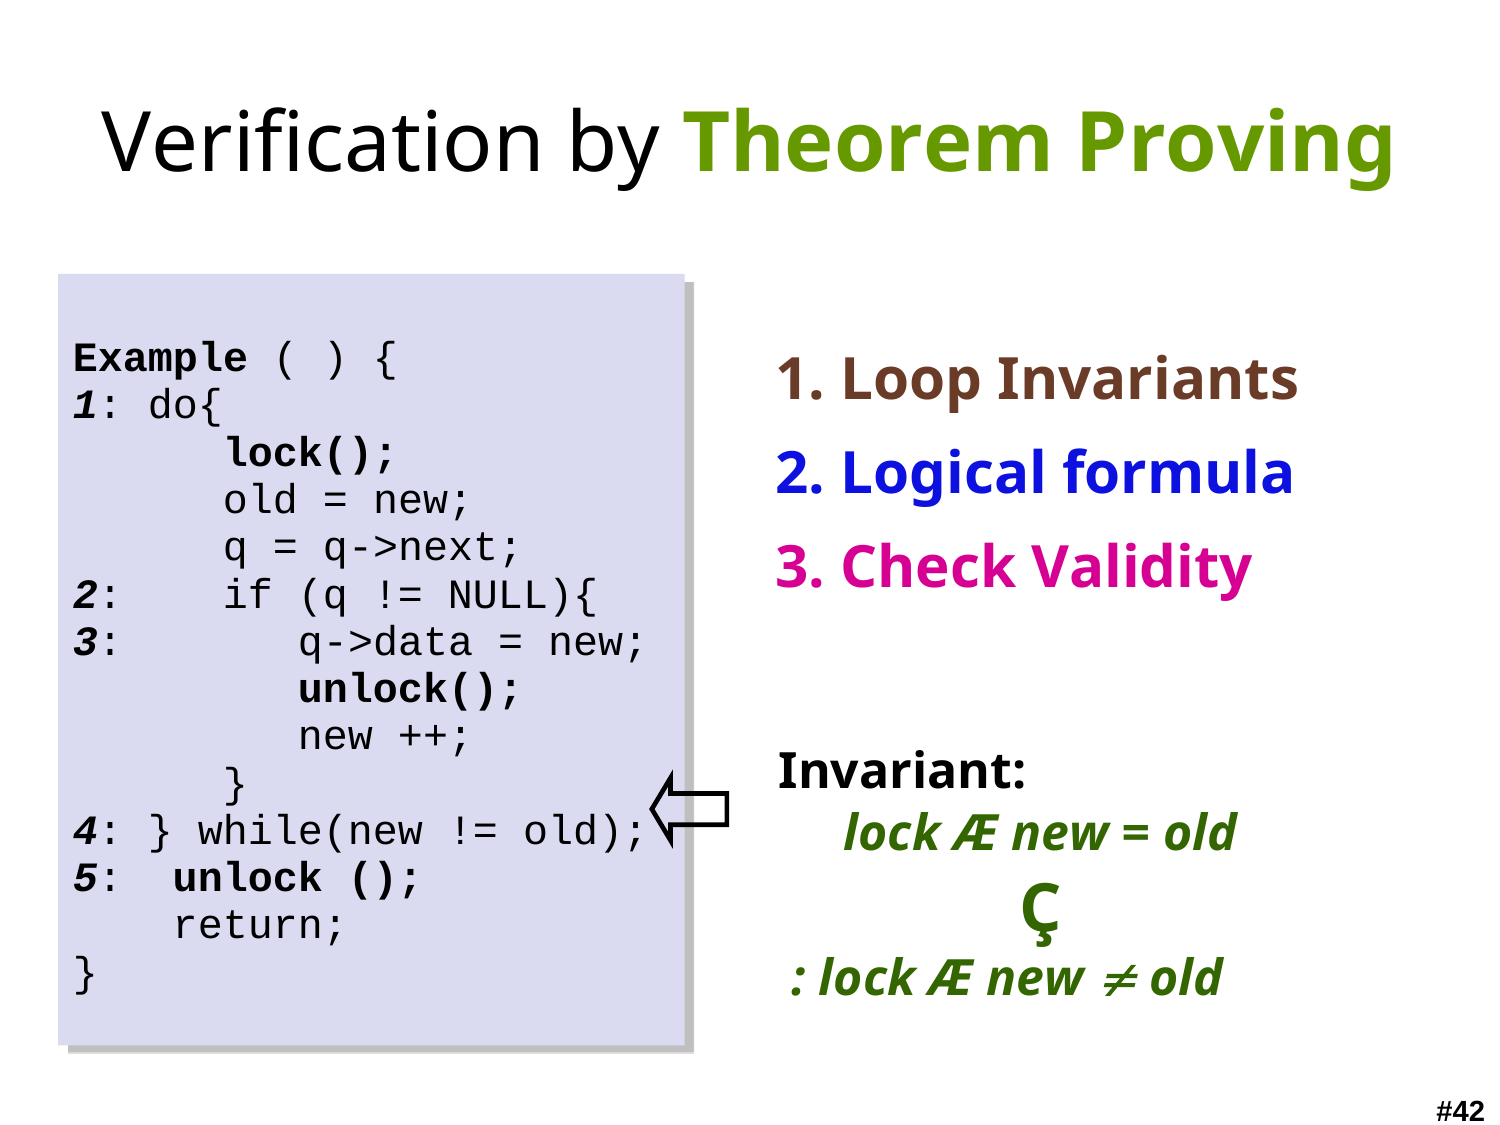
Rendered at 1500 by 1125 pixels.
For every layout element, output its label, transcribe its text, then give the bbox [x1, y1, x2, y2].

title Verification by Theorem Proving [24, 45, 1476, 233]
text_box Invariant: lock Æ new = old Ç : lock Æ new  old [763, 710, 1461, 1030]
text_box Example ( ) { 1: do{ lock(); old = new; q = q->next; 2: if (q != NULL){ 3: q->data = new; unlock(); new ++; } 4: } while(new != old); 5: unlock (); return; } [58, 273, 685, 1046]
list 1. Loop Invariants 2. Logical formula 3. Check Validity [760, 329, 1455, 710]
